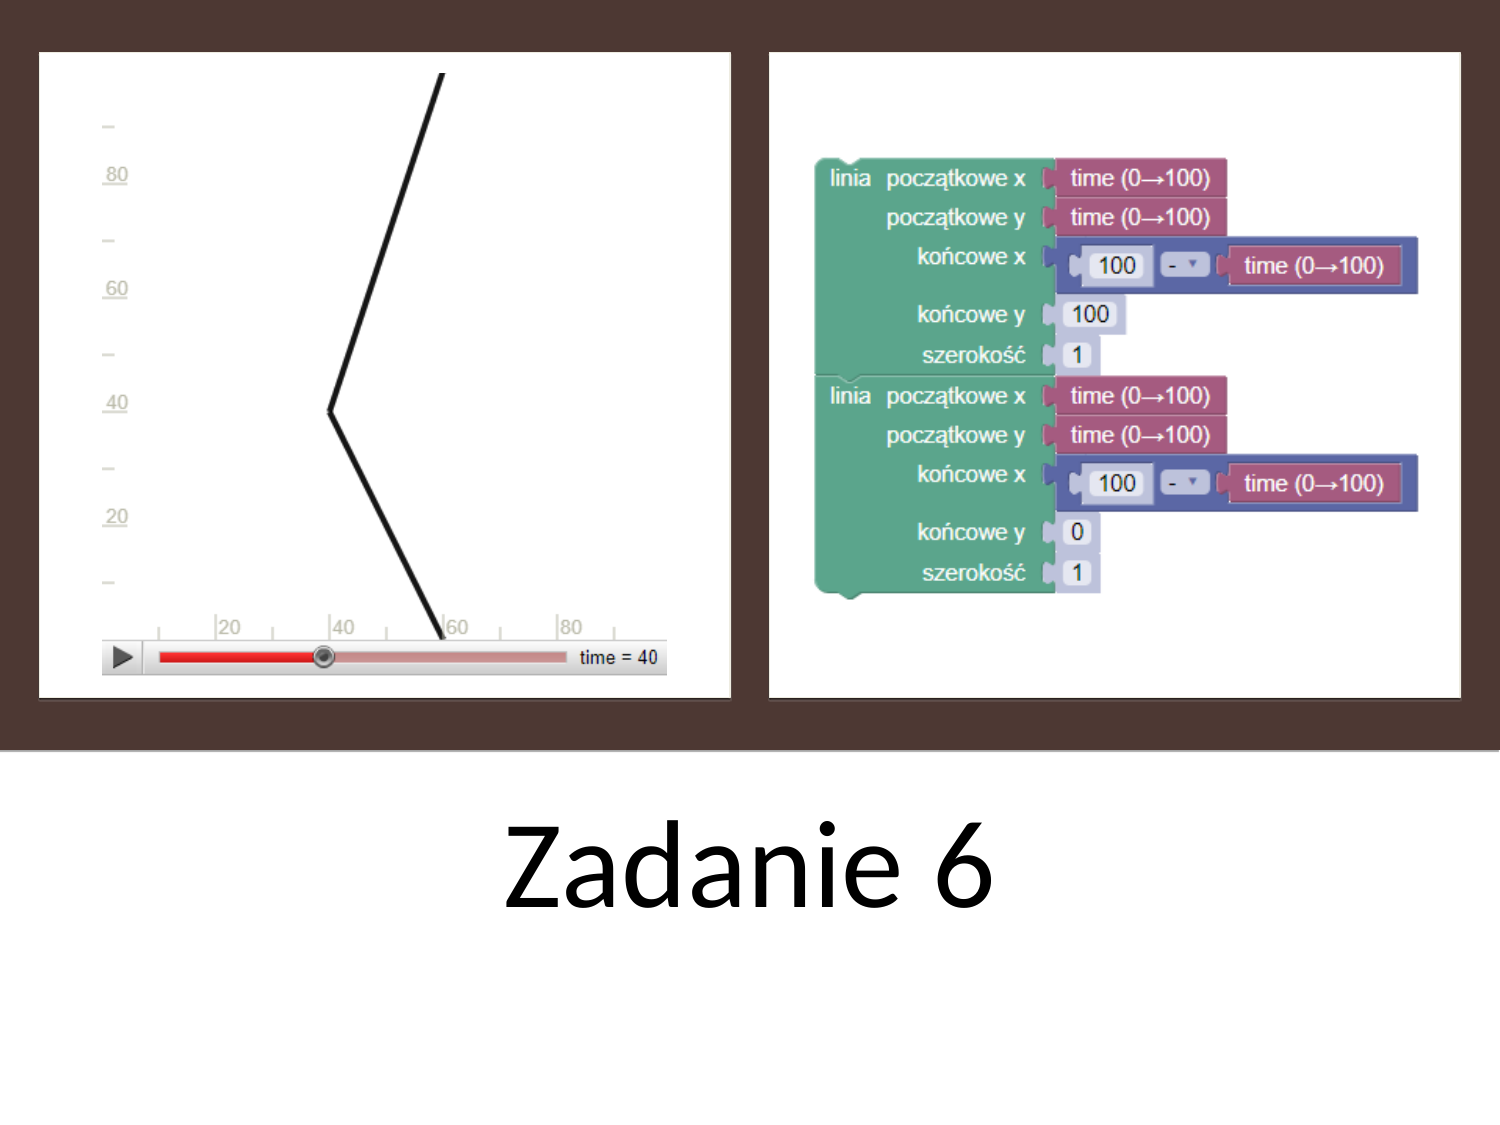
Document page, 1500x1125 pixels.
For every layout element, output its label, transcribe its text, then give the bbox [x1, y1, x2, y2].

picture [102, 73, 667, 677]
picture [788, 133, 1442, 617]
title Zadanie 6 [187, 761, 1313, 942]
text_box [0, 0, 1500, 750]
